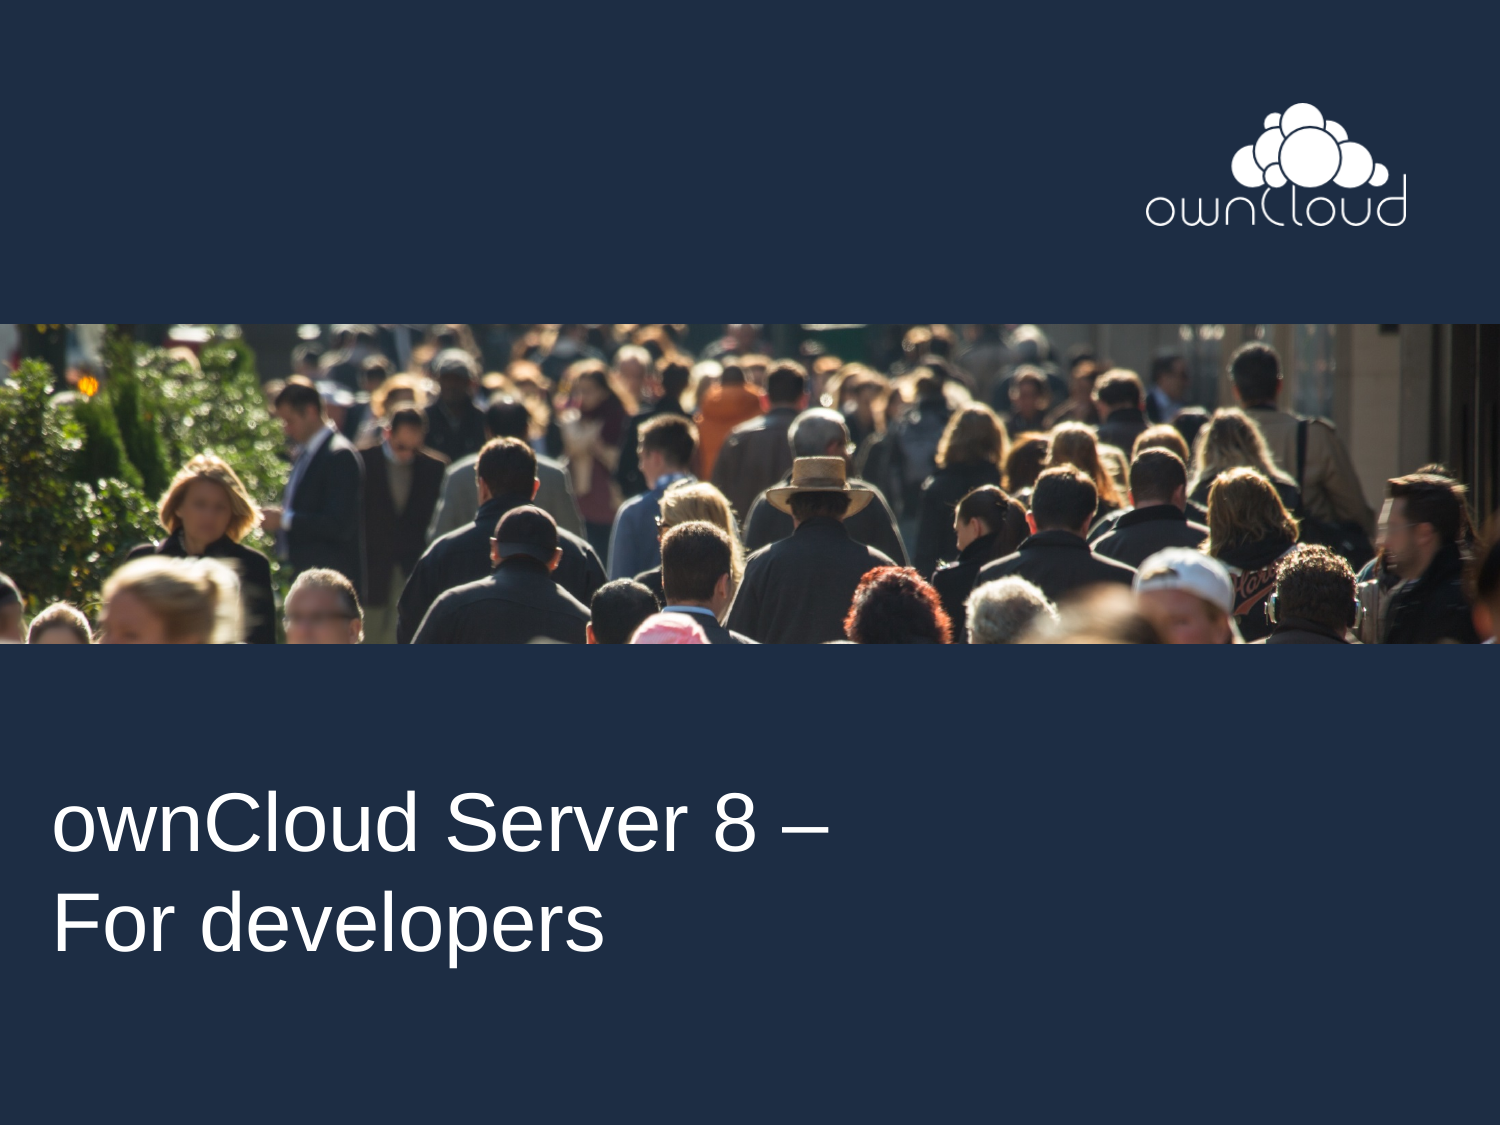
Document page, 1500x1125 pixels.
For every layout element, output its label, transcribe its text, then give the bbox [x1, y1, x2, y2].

picture [1146, 103, 1406, 226]
picture [0, 324, 1500, 644]
text_box ownCloud Server 8 – For developers [36, 761, 1462, 985]
